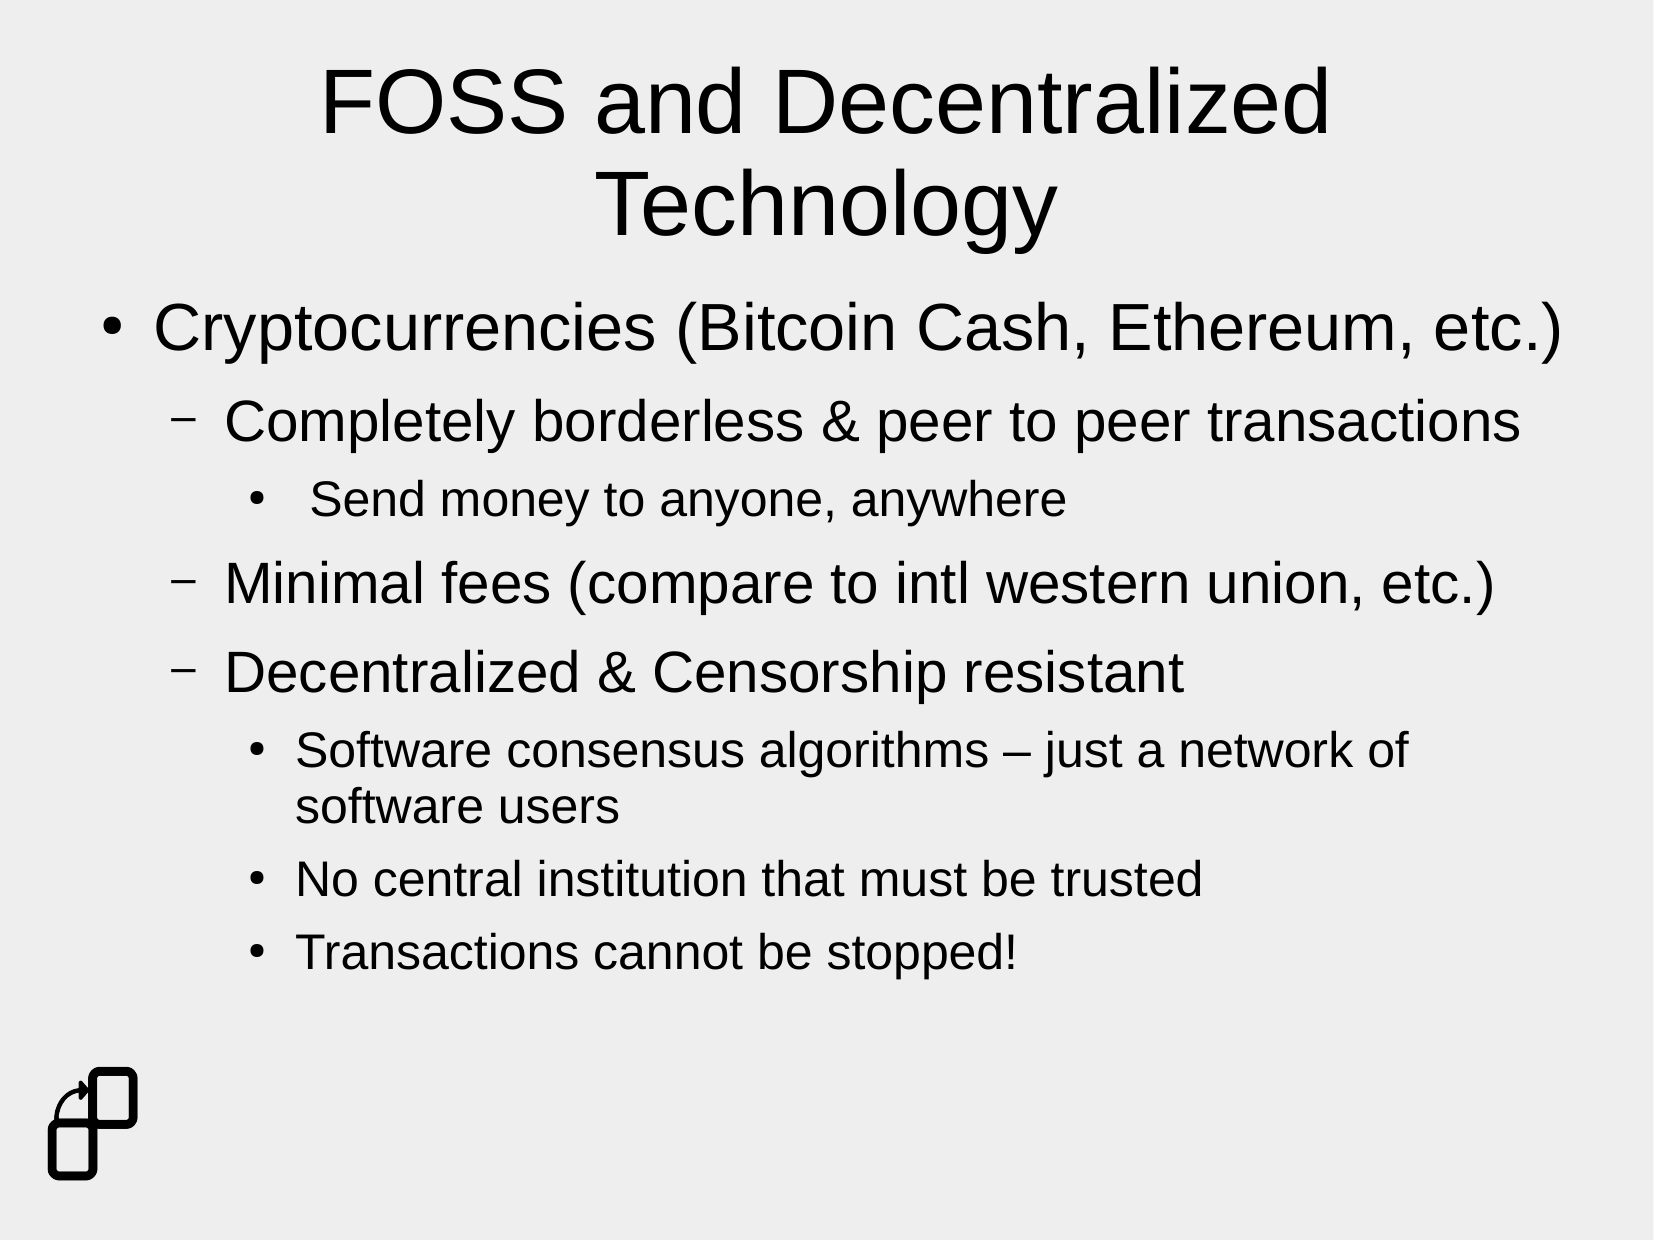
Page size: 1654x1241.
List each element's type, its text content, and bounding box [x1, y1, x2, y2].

picture [30, 1062, 153, 1186]
title FOSS and Decentralized Technology [82, 49, 1571, 257]
list Cryptocurrencies (Bitcoin Cash, Ethereum, etc.) Completely borderless & peer to peer transactions Send money to anyone, anywhere Minimal fees (compare to intl western union, etc.) Decentralized & Censorship resistant Software consensus algorithms – just a network of software users No central institution that must be trusted Transactions cannot be stopped! [82, 290, 1571, 1010]
